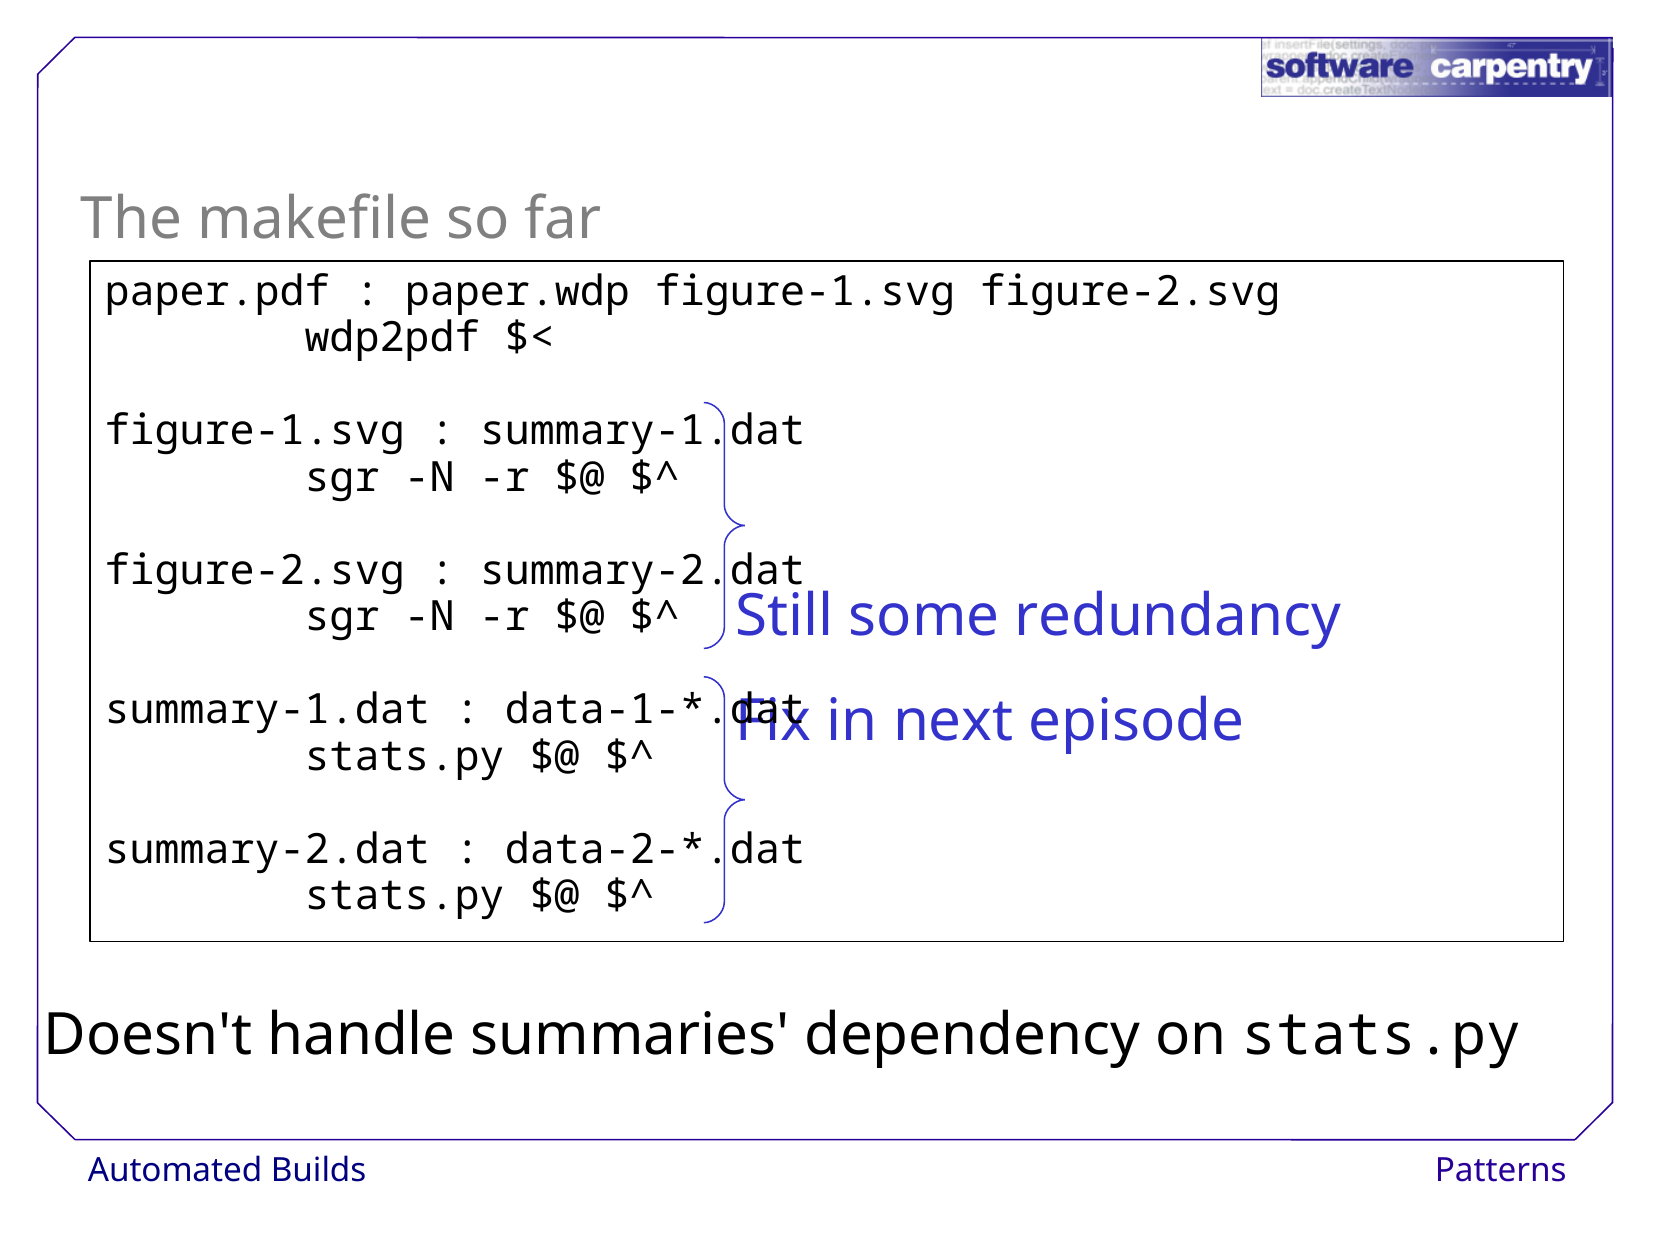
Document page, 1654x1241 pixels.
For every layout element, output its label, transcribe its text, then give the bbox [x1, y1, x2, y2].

text_box paper.pdf : paper.wdp figure-1.svg figure-2.svg wdp2pdf $< figure-1.svg : summary-1.dat sgr -N -r $@ $^ figure-2.svg : summary-2.dat sgr -N -r $@ $^ summary-1.dat : data-1-*.dat stats.py $@ $^ summary-2.dat : data-2-*.dat stats.py $@ $^ [89, 260, 1564, 942]
picture [1261, 39, 1613, 97]
text_box The makefile so far [66, 138, 767, 259]
text_box Doesn't handle summaries' dependency on stats.py [28, 953, 1654, 1074]
